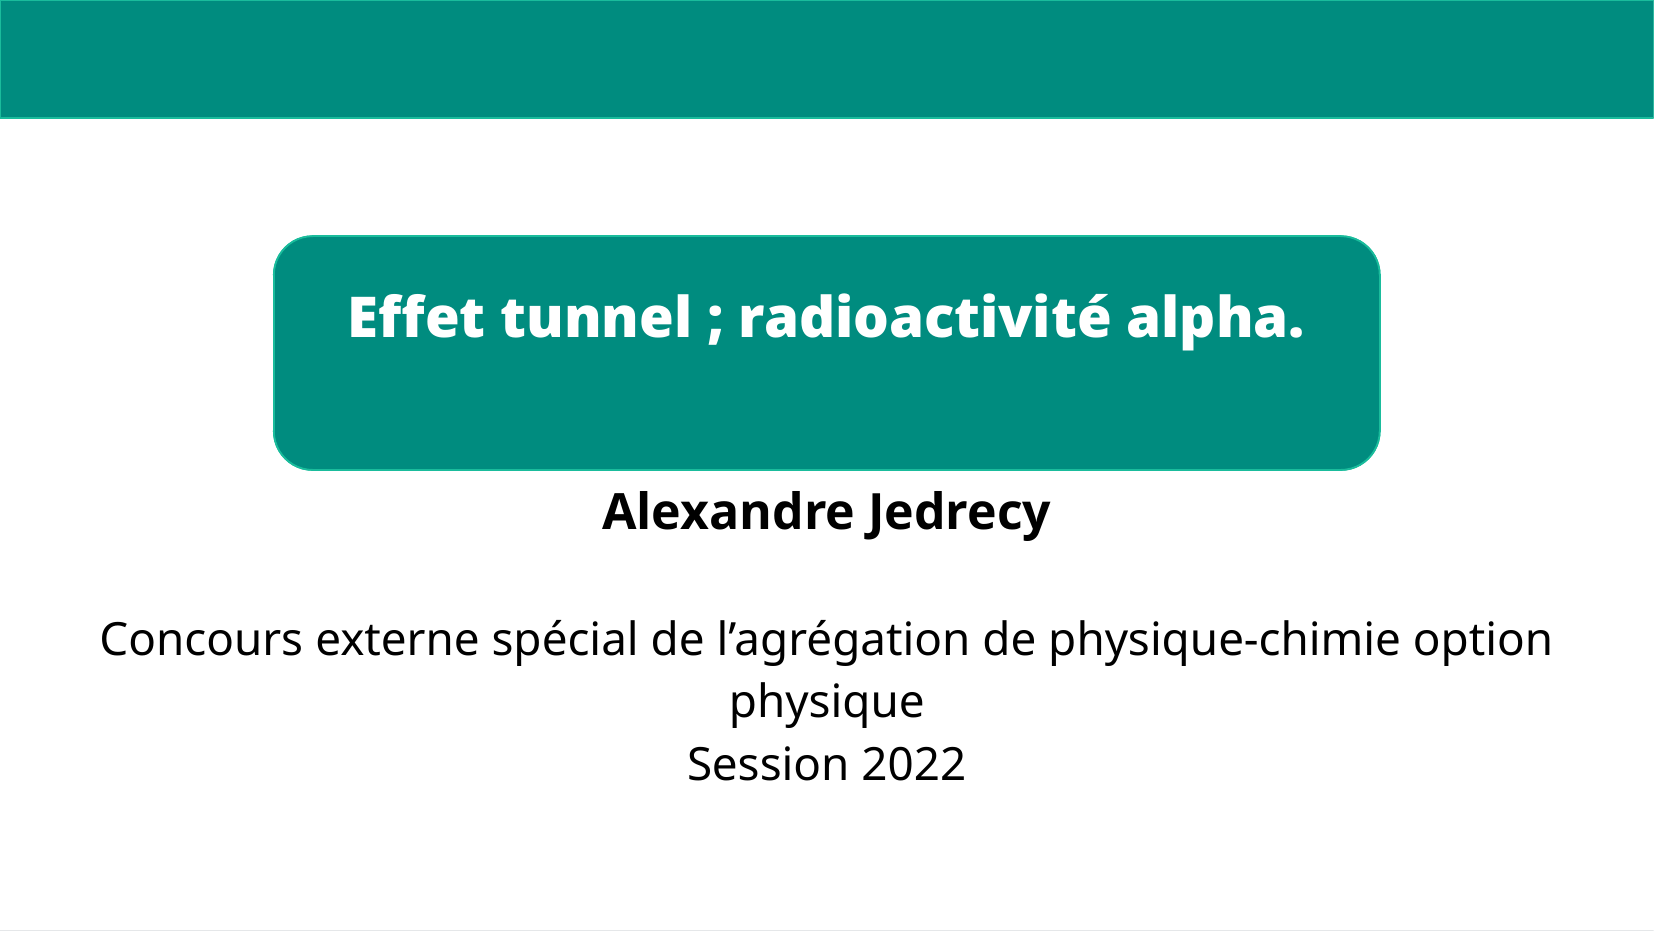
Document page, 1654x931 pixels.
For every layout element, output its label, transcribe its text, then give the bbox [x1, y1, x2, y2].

subtitle Alexandre Jedrecy Concours externe spécial de l’agrégation de physique-chimie option physique Session 2022 [59, 501, 1595, 768]
title Effet tunnel ; radioactivité alpha. [284, 238, 1369, 470]
text_box [273, 254, 284, 454]
text_box [1369, 253, 1380, 453]
